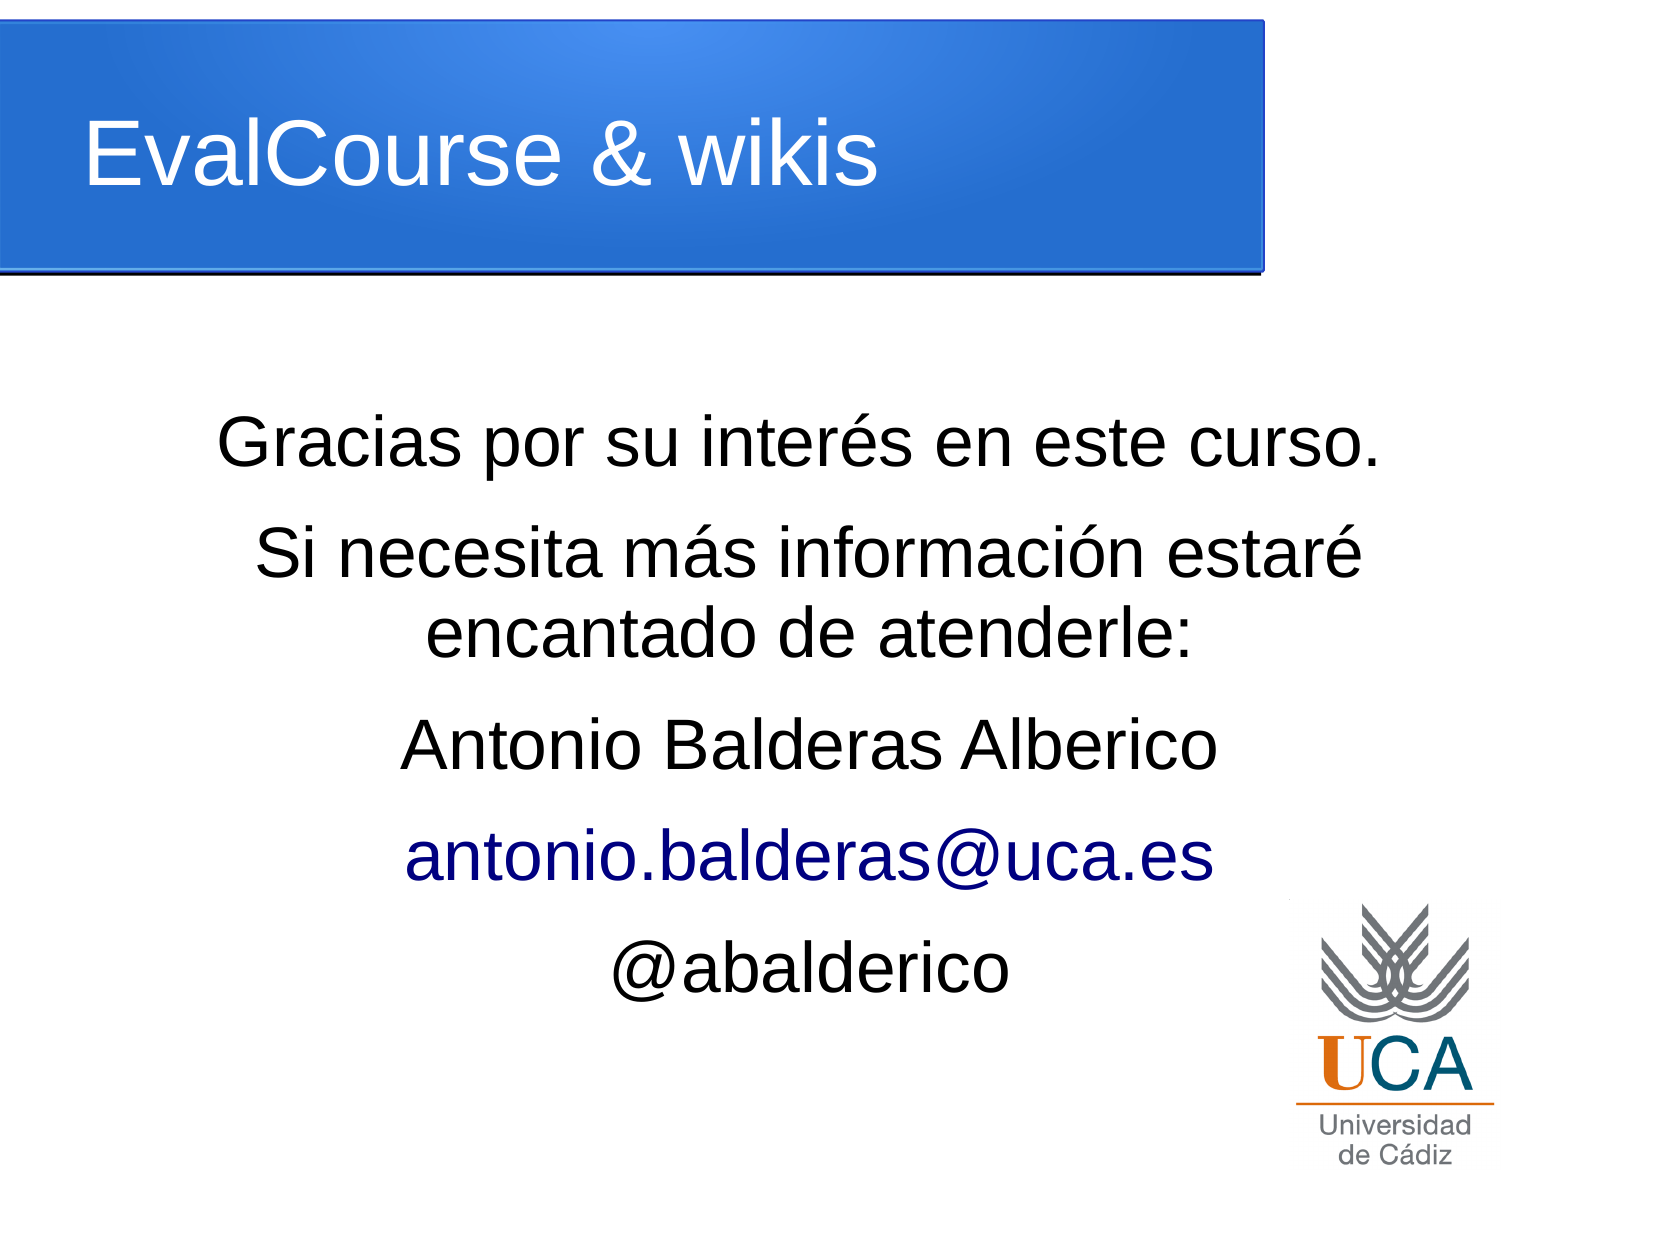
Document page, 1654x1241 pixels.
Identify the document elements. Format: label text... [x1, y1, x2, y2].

list Gracias por su interés en este curso. Si necesita más información estaré encantado de atenderle: Antonio Balderas Alberico antonio.balderas@uca.es @abalderico [82, 290, 1538, 1010]
picture [1289, 899, 1501, 1171]
title EvalCourse & wikis [82, 49, 1250, 257]
